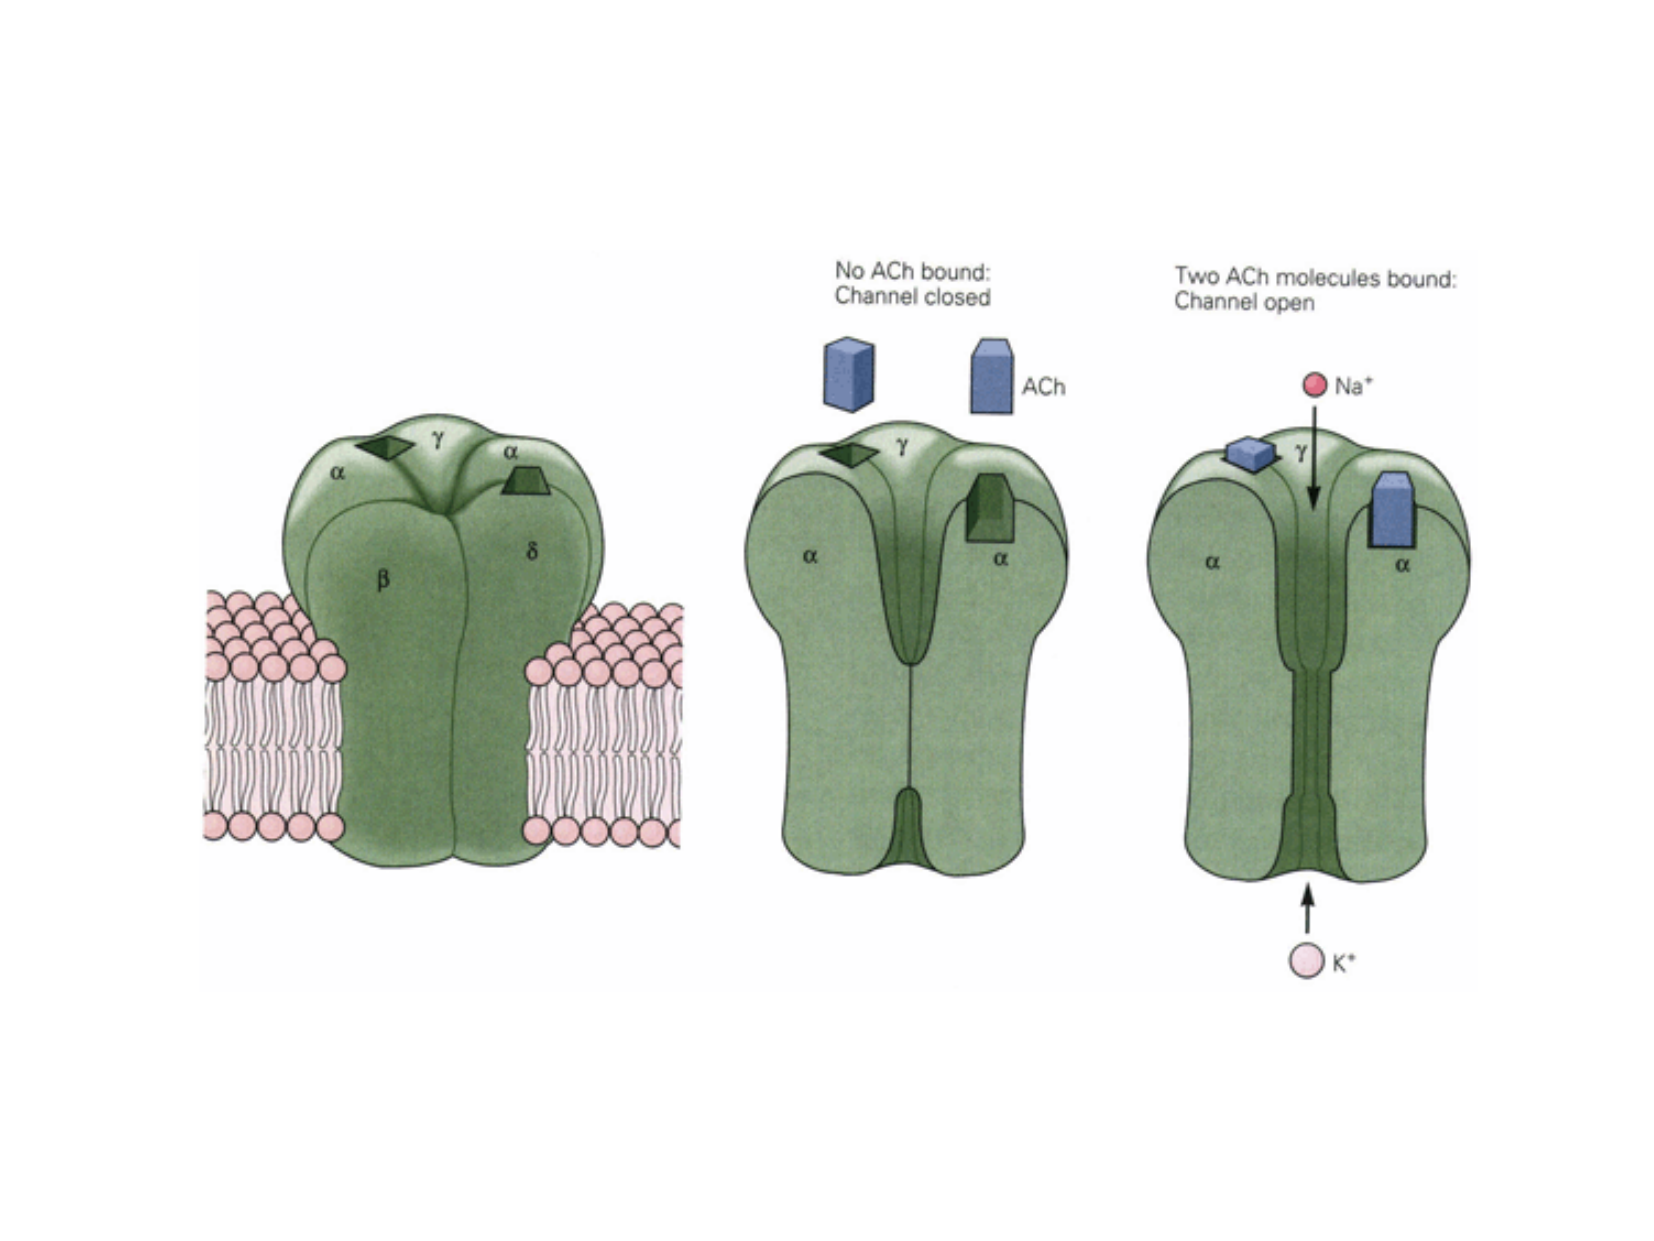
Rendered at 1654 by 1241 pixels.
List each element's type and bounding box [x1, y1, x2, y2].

picture [168, 216, 1515, 1000]
